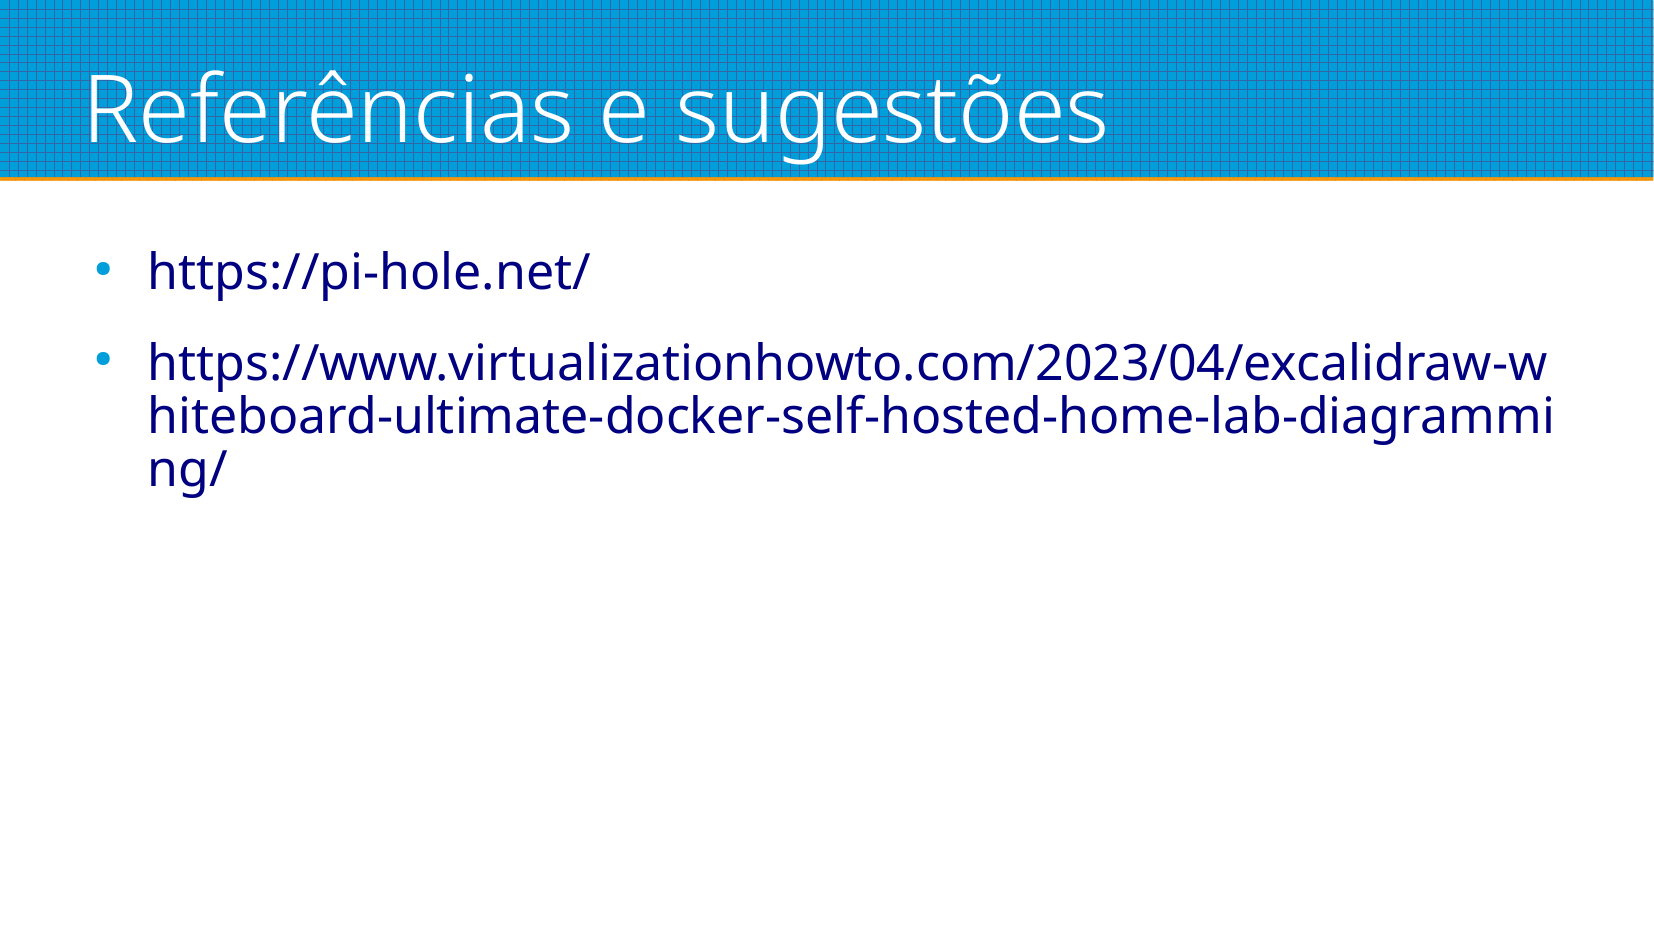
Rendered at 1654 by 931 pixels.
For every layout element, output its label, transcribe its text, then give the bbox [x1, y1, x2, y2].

title Referências e sugestões [82, 14, 1571, 171]
list https://pi-hole.net/ https://www.virtualizationhowto.com/2023/04/excalidraw-whiteboard-ultimate-docker-self-hosted-home-lab-diagramming/ [76, 236, 1557, 811]
